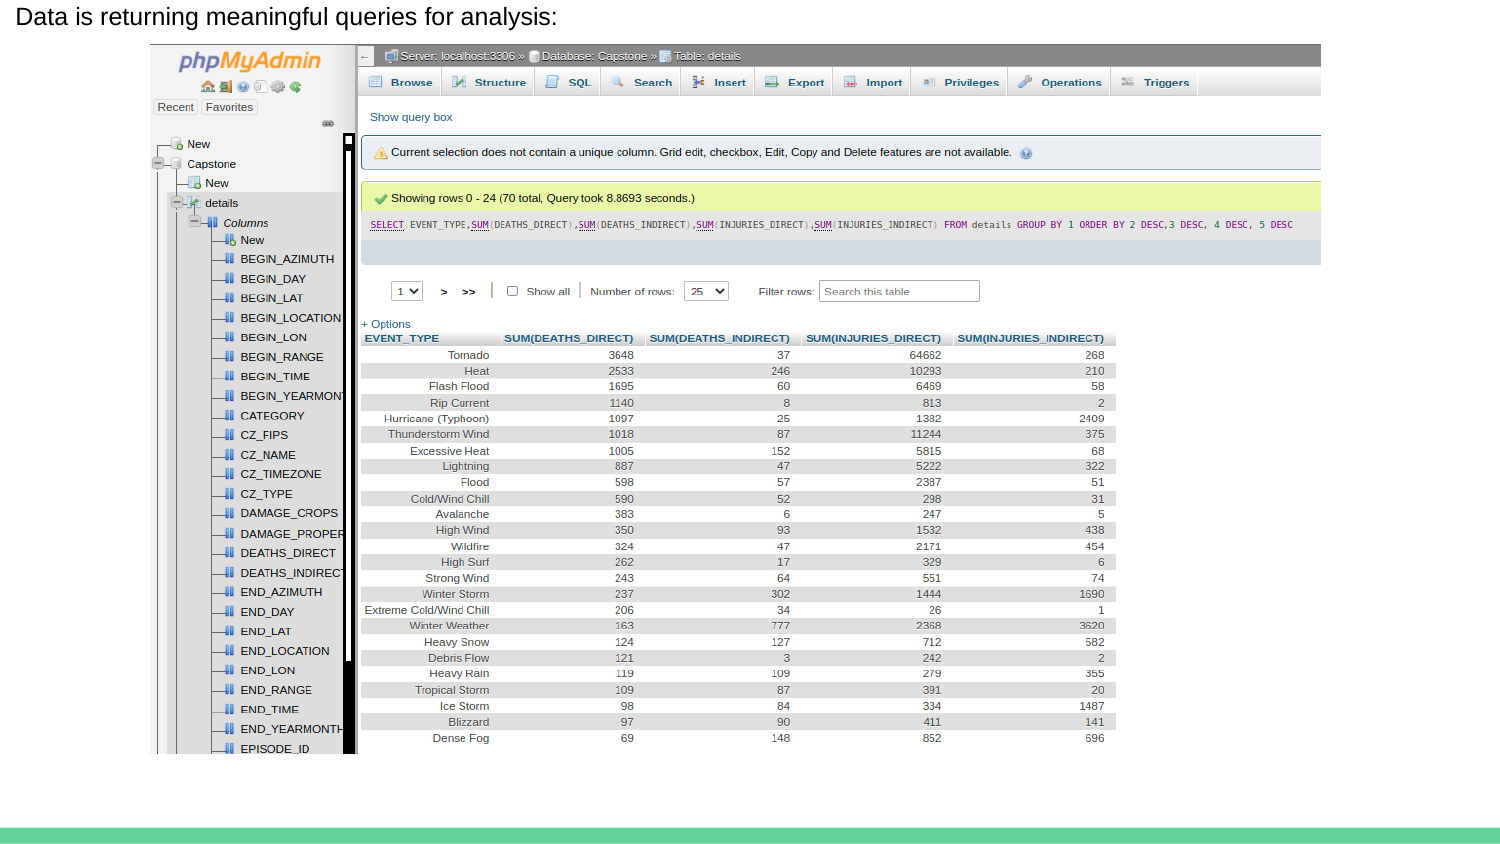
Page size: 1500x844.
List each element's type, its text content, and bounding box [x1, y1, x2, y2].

text_box Data is returning meaningful queries for analysis: [0, 0, 575, 39]
picture [150, 44, 1321, 754]
